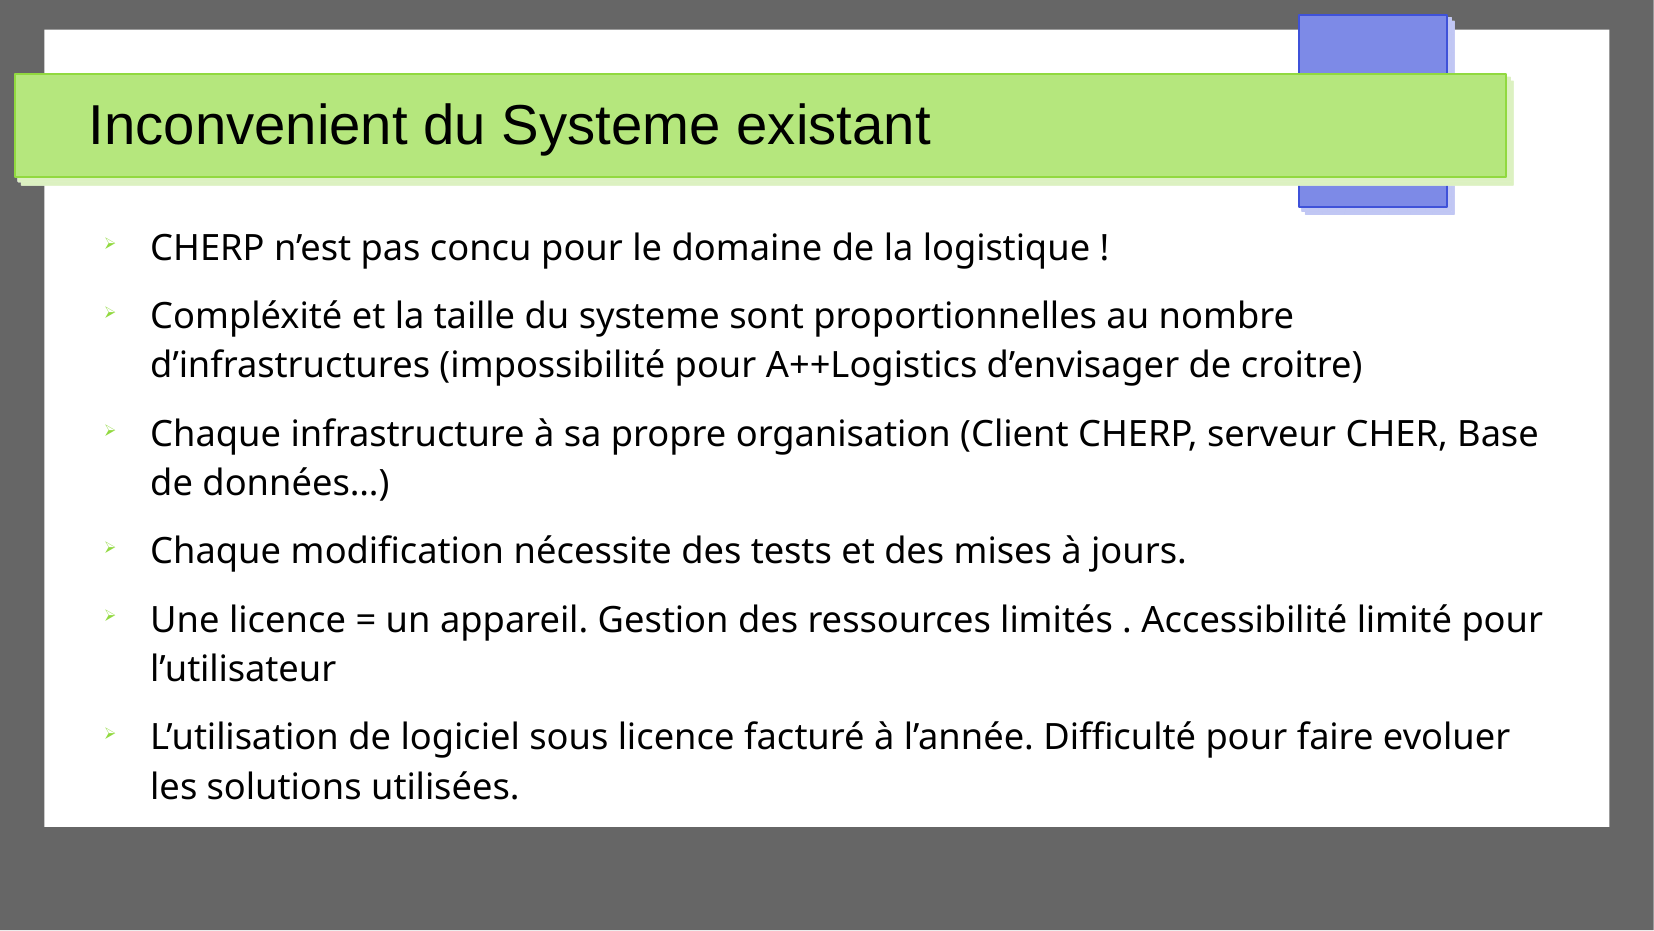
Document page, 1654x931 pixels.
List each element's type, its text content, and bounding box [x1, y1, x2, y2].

list CHERP n’est pas concu pour le domaine de la logistique ! Compléxité et la taille du systeme sont proportionnelles au nombre d’infrastructures (impossibilité pour A++Logistics d’envisager de croitre) Chaque infrastructure à sa propre organisation (Client CHERP, serveur CHER, Base de données…) Chaque modification nécessite des tests et des mises à jours. Une licence = un appareil. Gestion des ressources limités . Accessibilité limité pour l’utilisateur L’utilisation de logiciel sous licence facturé à l’année. Difficulté pour faire evoluer les solutions utilisées. [88, 221, 1565, 813]
title Inconvenient du Systeme existant [88, 73, 1506, 178]
